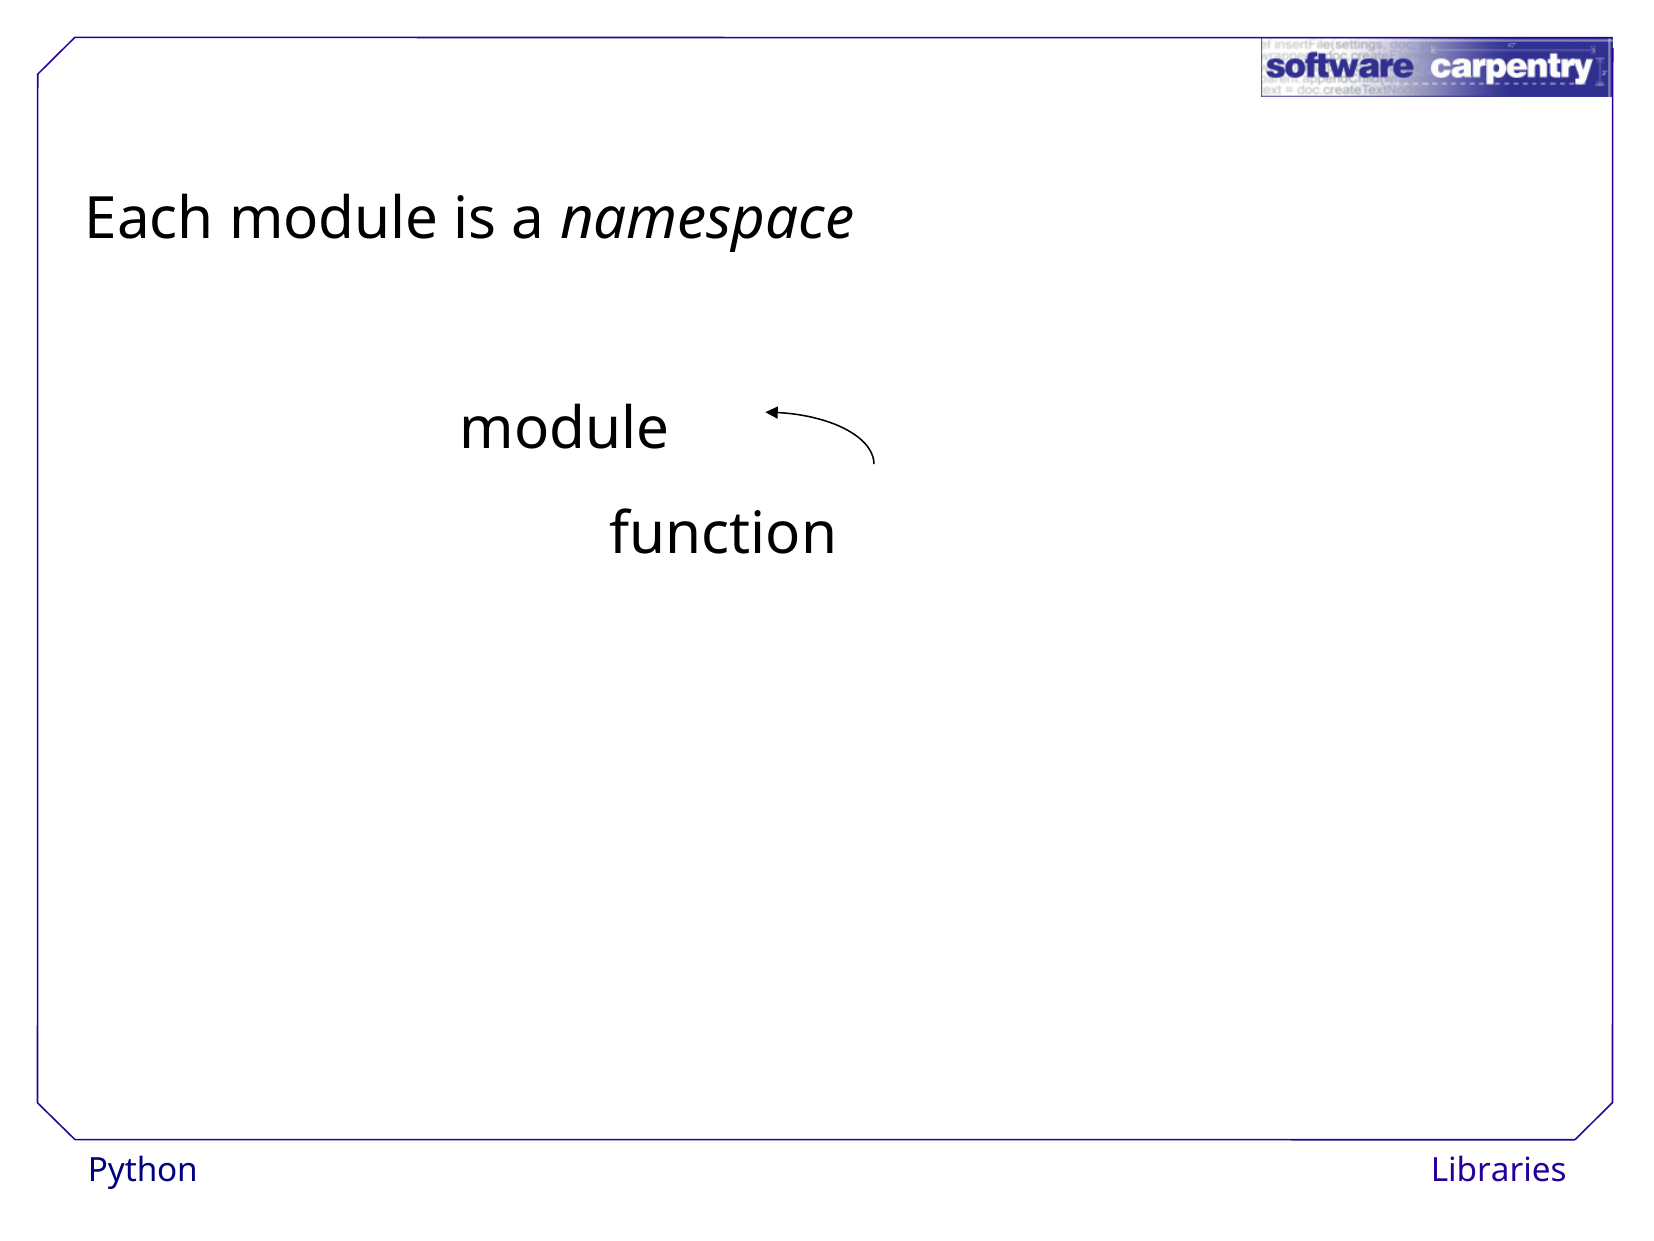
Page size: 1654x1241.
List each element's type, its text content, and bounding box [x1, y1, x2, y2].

picture [1261, 39, 1613, 97]
text_box Each module is a namespace module function [70, 137, 1020, 574]
